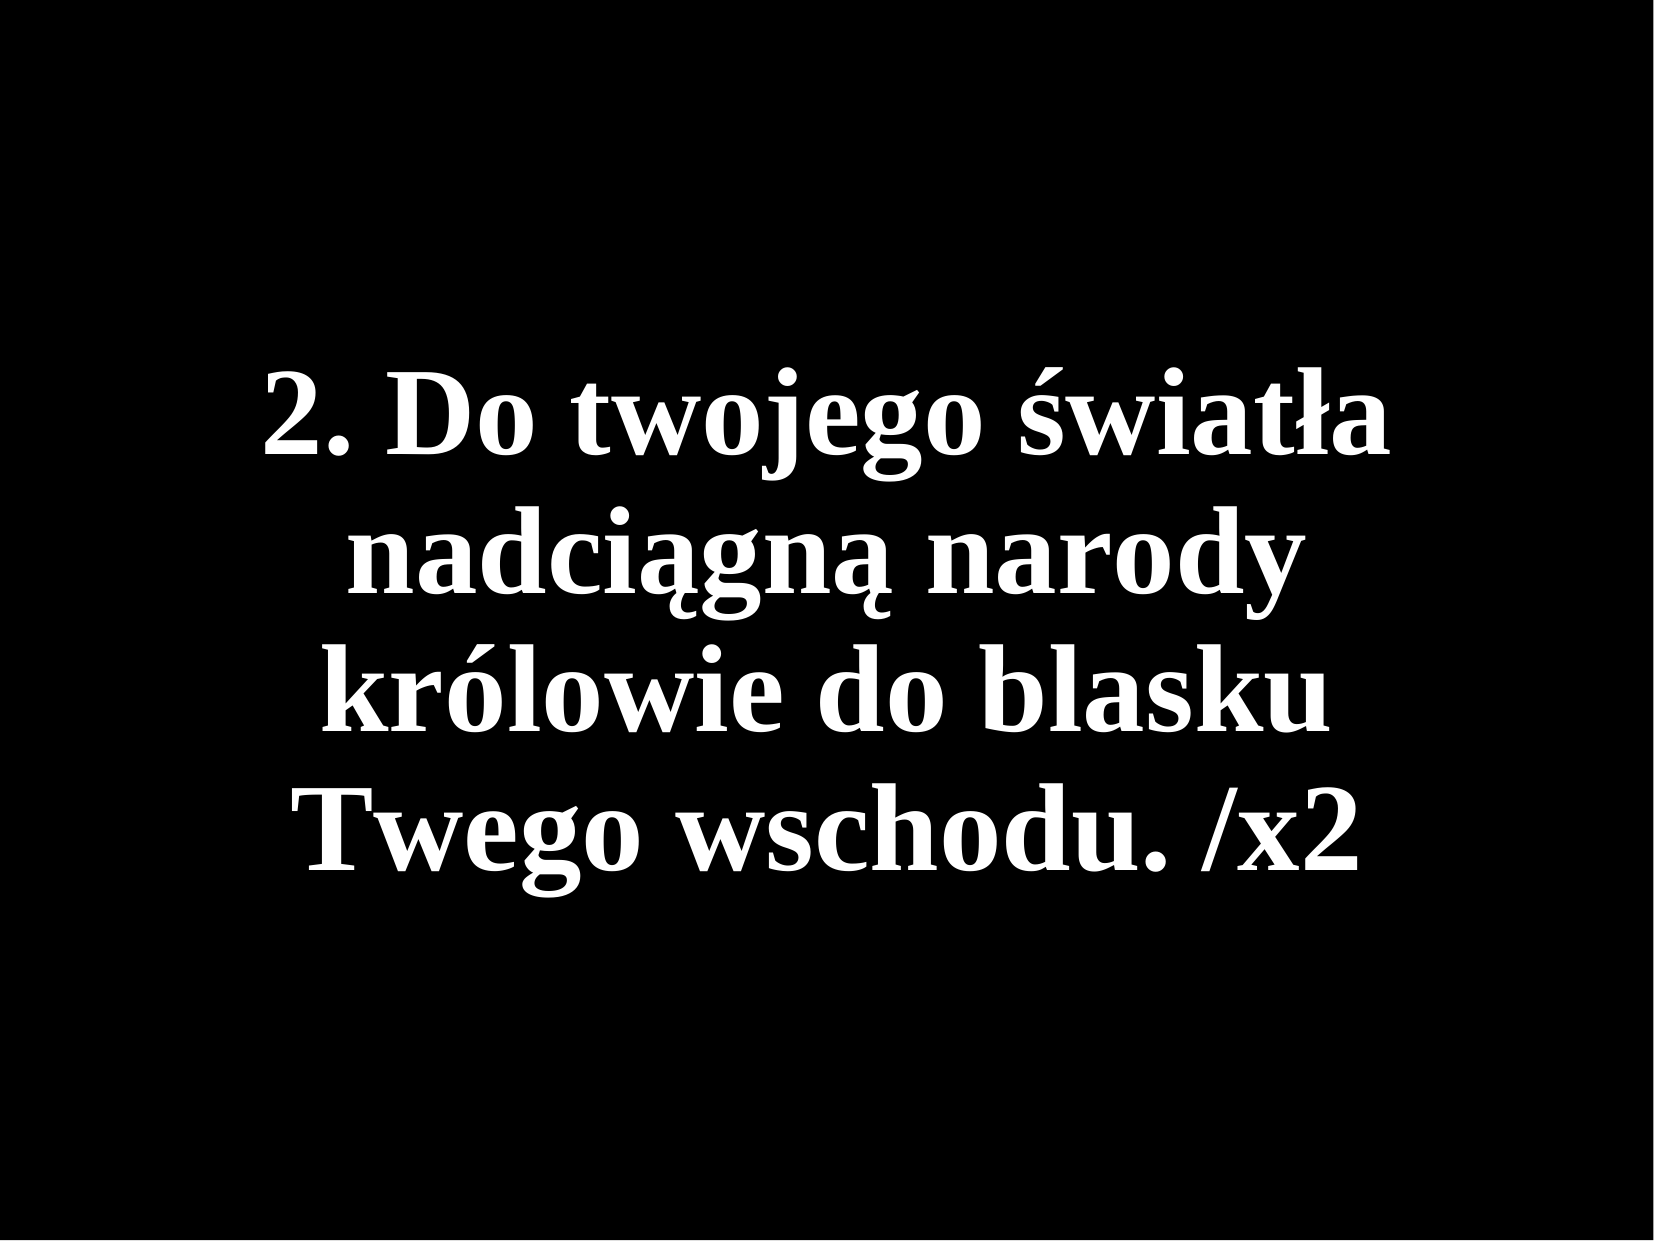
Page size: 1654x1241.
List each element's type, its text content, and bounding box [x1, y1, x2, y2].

title 2. Do twojego światła nadciągną narody królowie do blasku Twego wschodu. /x2 [0, 0, 1654, 1241]
